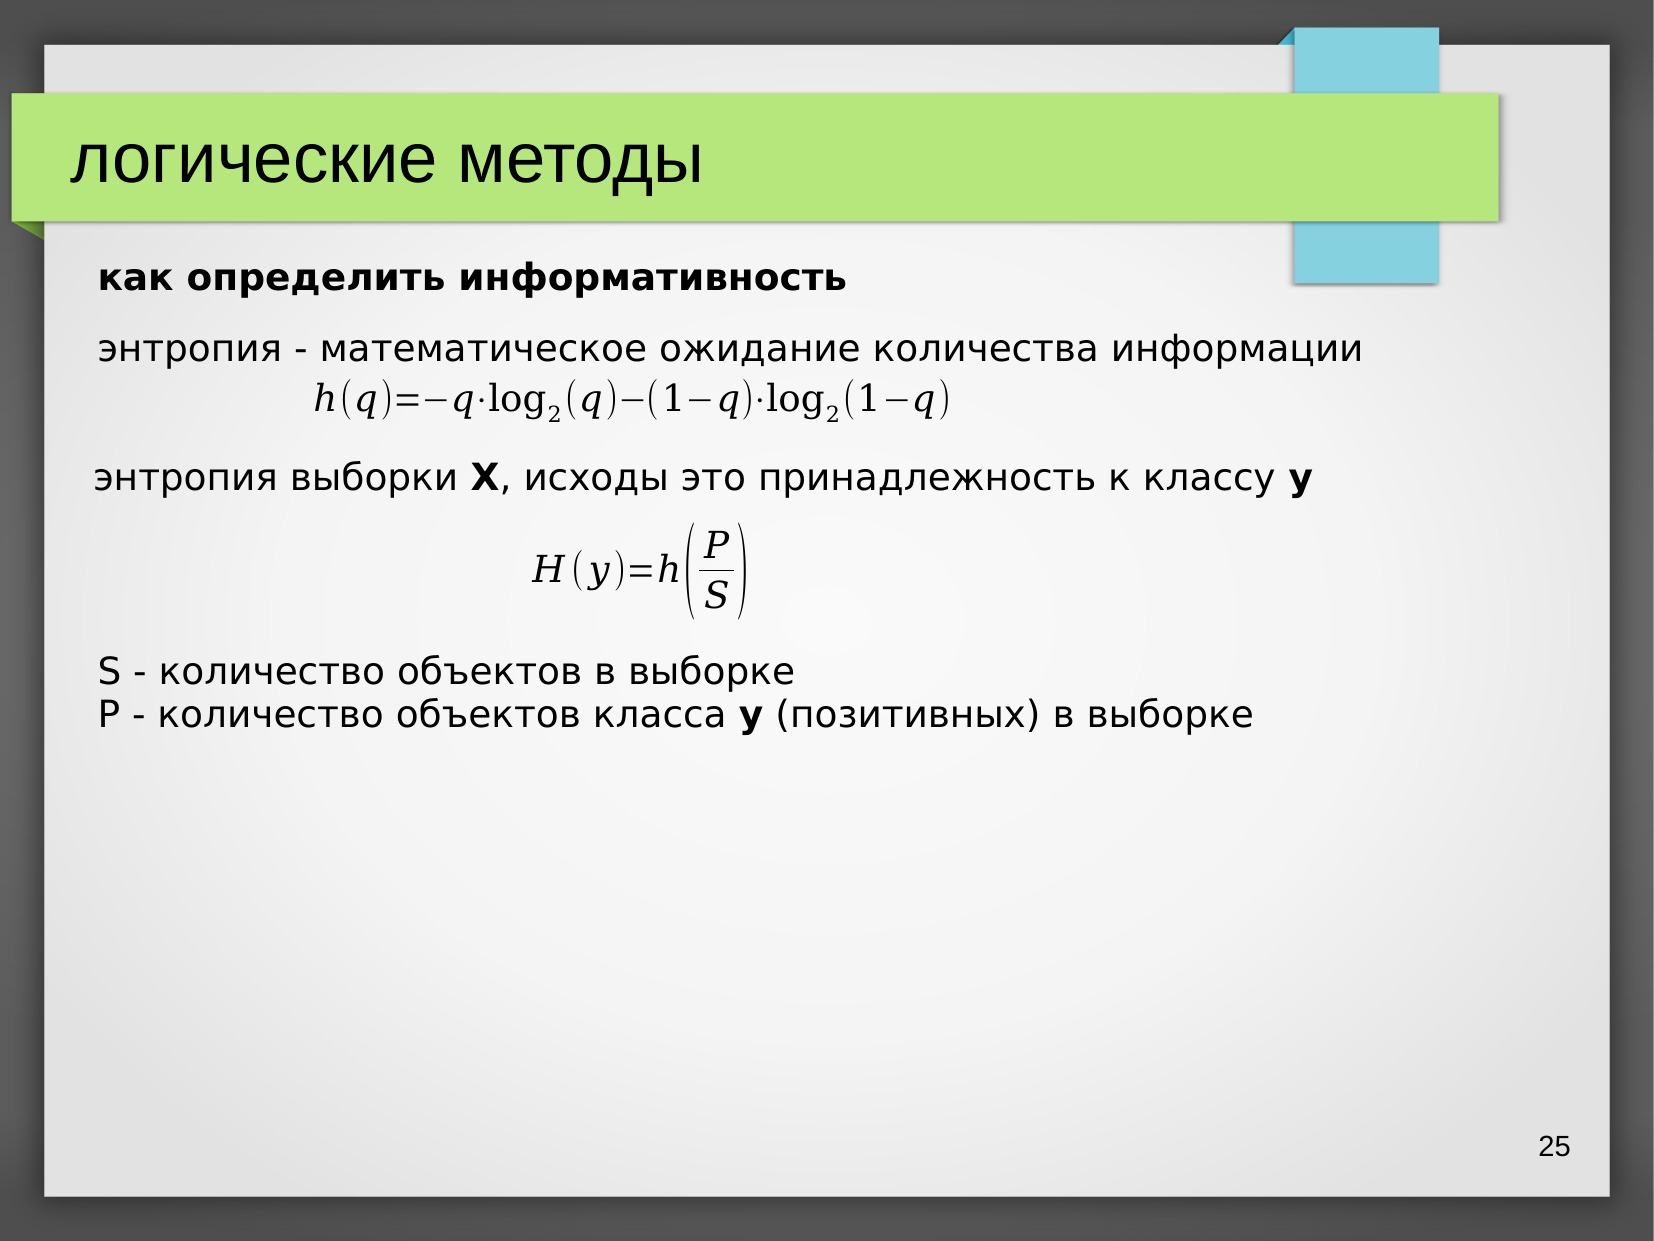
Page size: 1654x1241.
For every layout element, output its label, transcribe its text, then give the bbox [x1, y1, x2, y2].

chart [307, 378, 957, 428]
text_box как определить информативность [82, 248, 875, 307]
title логические методы [70, 118, 1205, 199]
picture [0, 0, 1654, 1241]
chart [524, 519, 756, 622]
text_box S - количество объектов в выборке P - количество объектов класса y (позитивных) в выборке [82, 642, 1276, 745]
text_box энтропия выборки X, исходы это принадлежность к классу y [78, 448, 1335, 520]
text_box энтропия - математическое ожидание количества информации [82, 318, 1398, 378]
